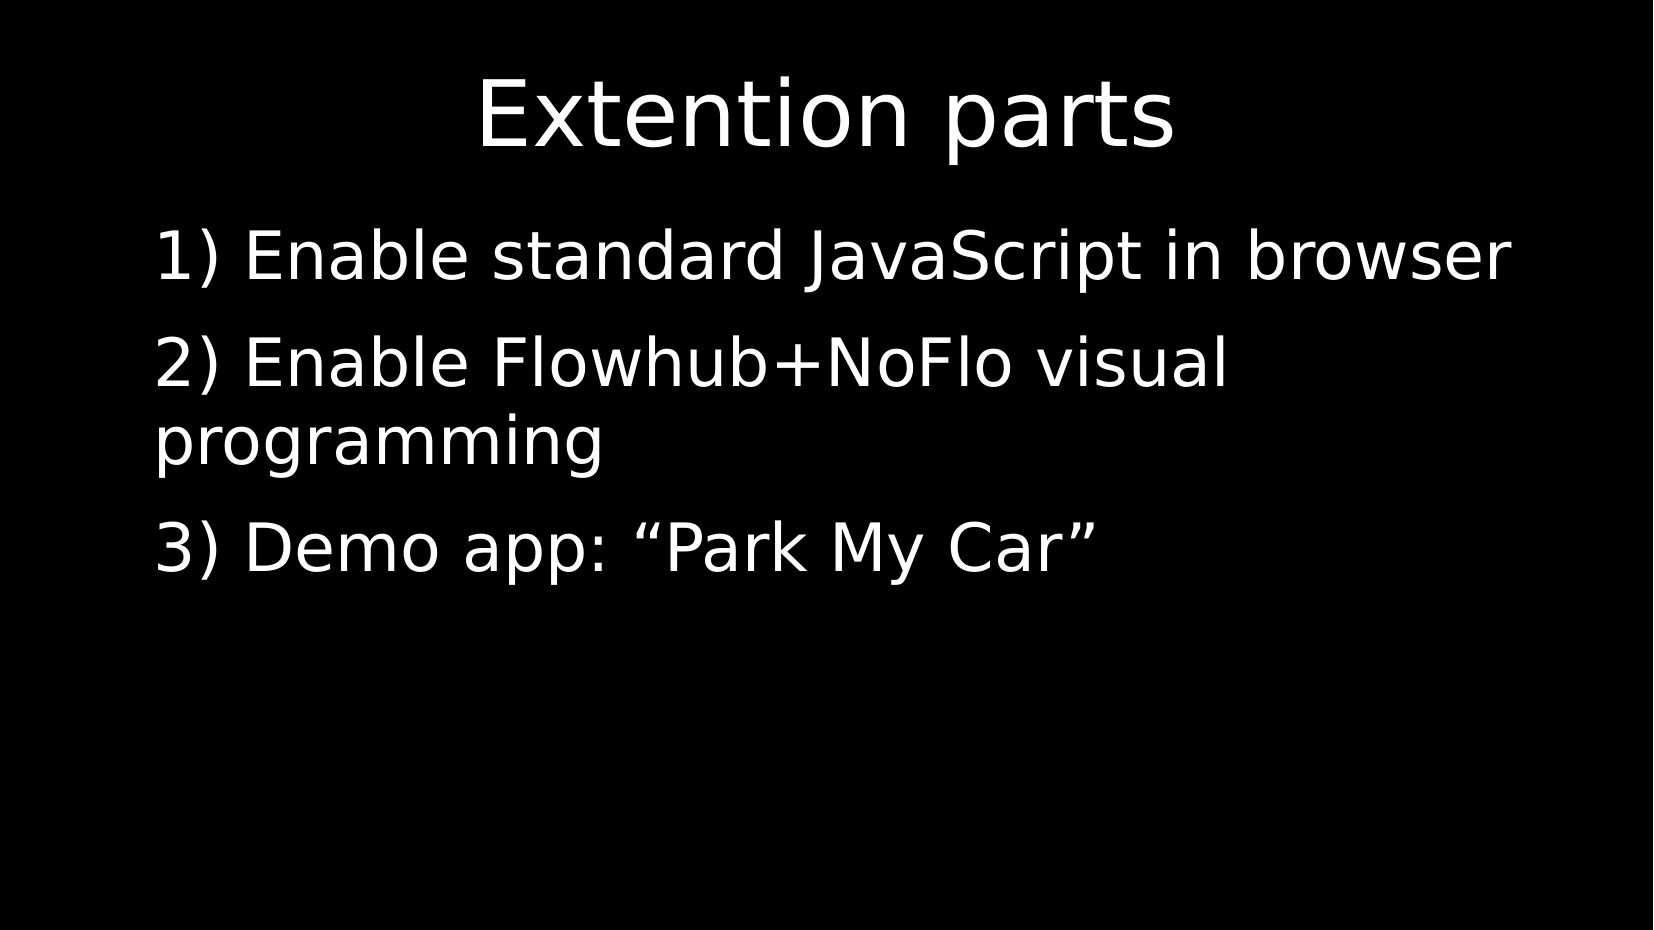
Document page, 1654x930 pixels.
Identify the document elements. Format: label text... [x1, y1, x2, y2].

title Extention parts [82, 37, 1571, 193]
list 1) Enable standard JavaScript in browser 2) Enable Flowhub+NoFlo visual programming 3) Demo app: “Park My Car” [82, 217, 1571, 706]
